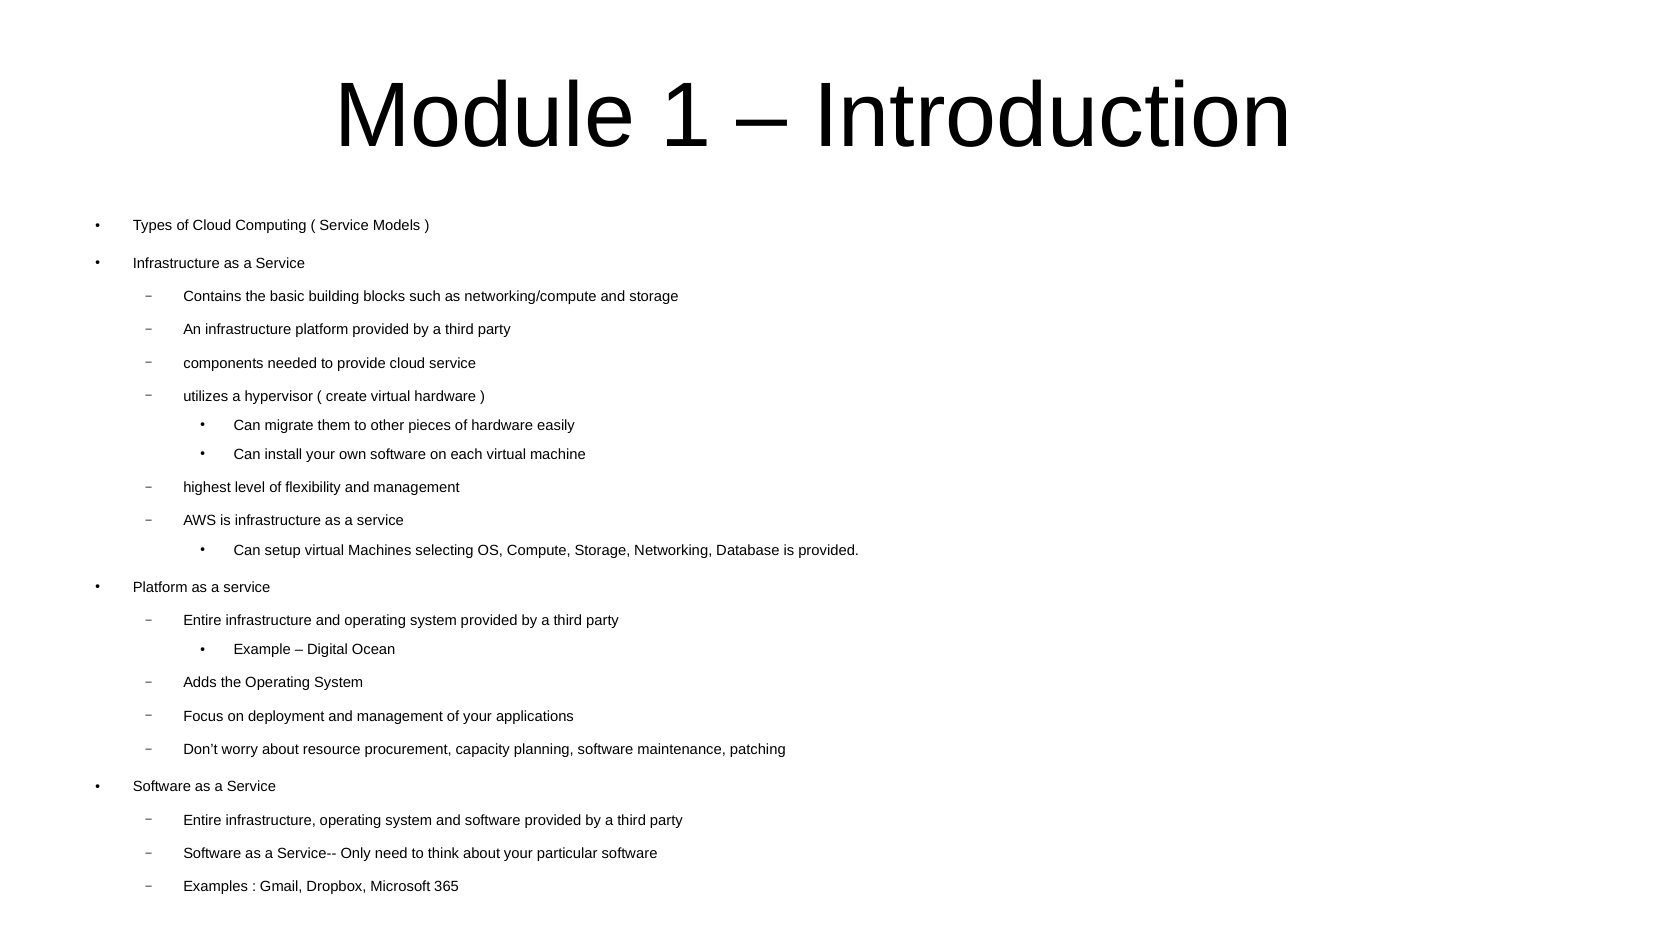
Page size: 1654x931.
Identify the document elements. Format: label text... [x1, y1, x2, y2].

list Types of Cloud Computing ( Service Models ) Infrastructure as a Service Contains the basic building blocks such as networking/compute and storage An infrastructure platform provided by a third party components needed to provide cloud service utilizes a hypervisor ( create virtual hardware ) Can migrate them to other pieces of hardware easily Can install your own software on each virtual machine highest level of flexibility and management AWS is infrastructure as a service Can setup virtual Machines selecting OS, Compute, Storage, Networking, Database is provided. Platform as a service Entire infrastructure and operating system provided by a third party Example – Digital Ocean Adds the Operating System Focus on deployment and management of your applications Don’t worry about resource procurement, capacity planning, software maintenance, patching Software as a Service Entire infrastructure, operating system and software provided by a third party Software as a Service-- Only need to think about your particular software Examples : Gmail, Dropbox, Microsoft 365 [82, 217, 1571, 901]
title Module 1 – Introduction [82, 37, 1571, 193]
